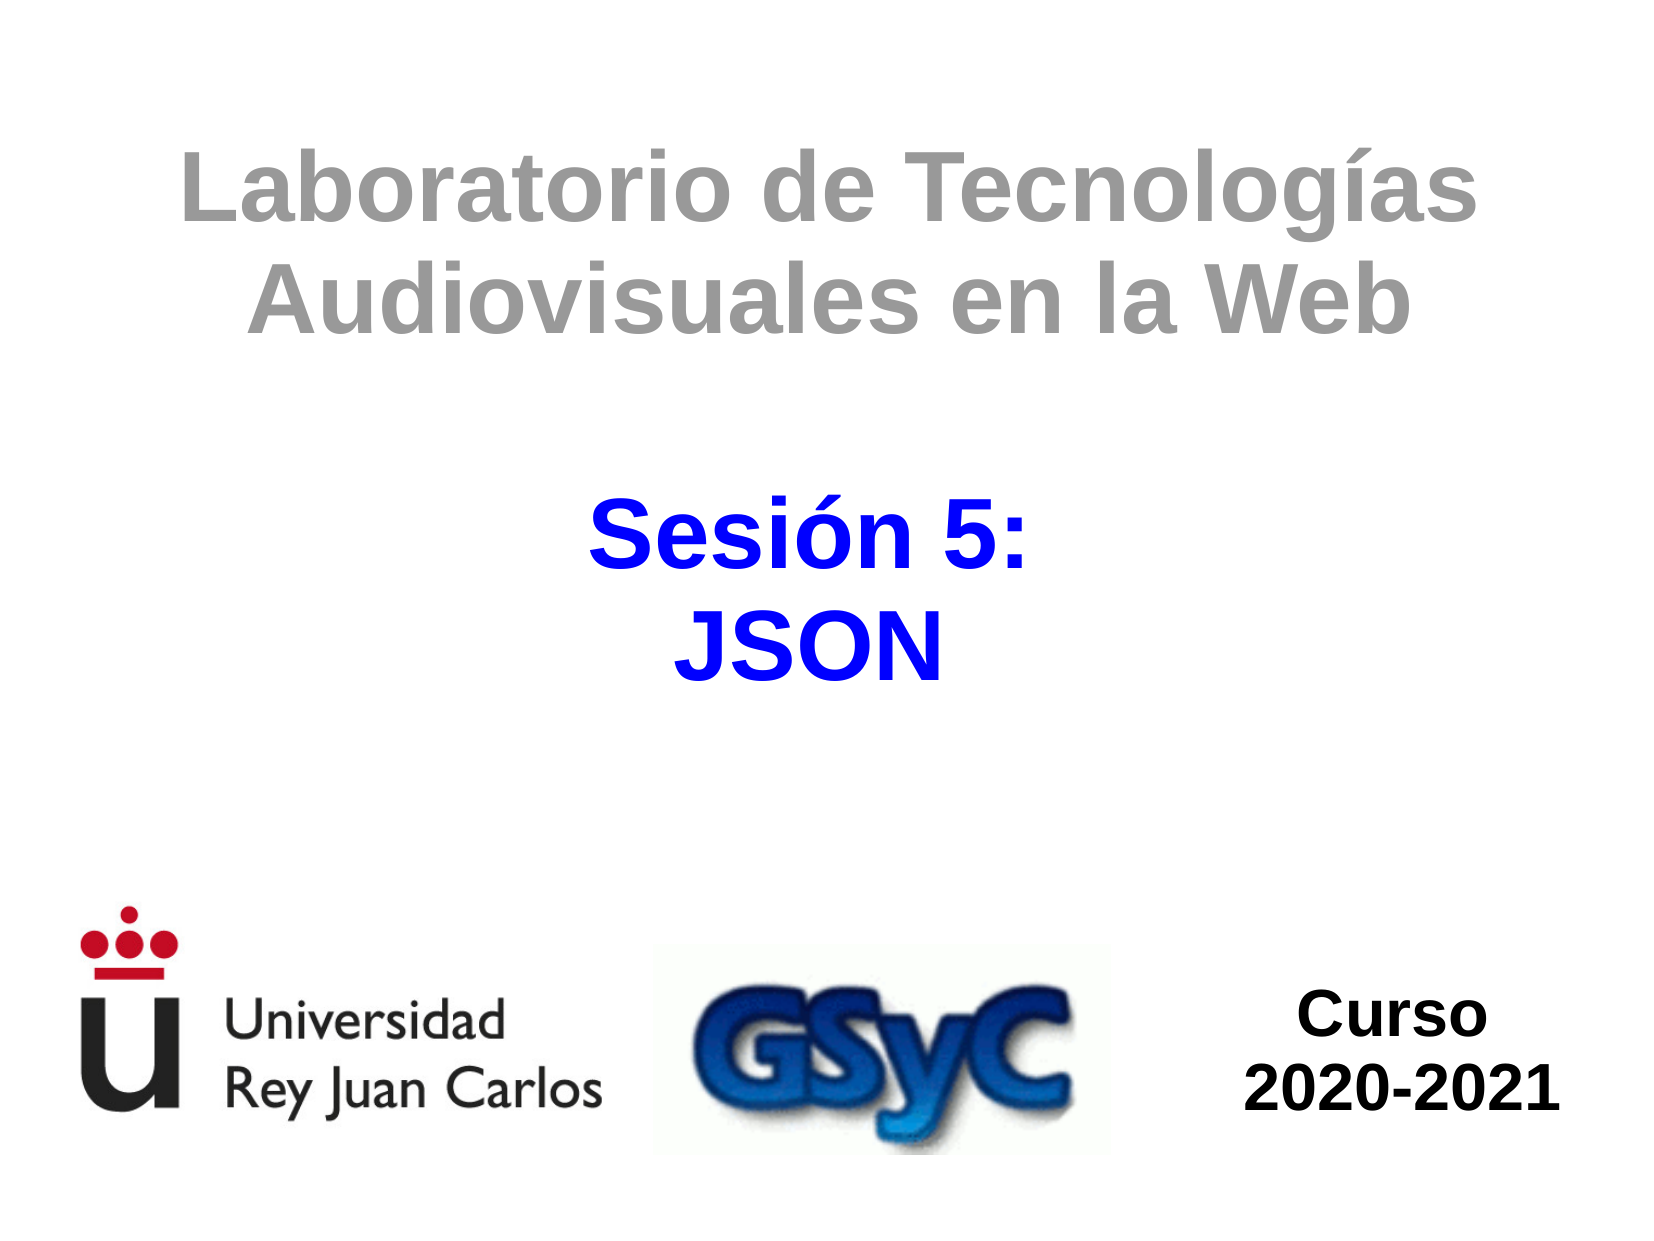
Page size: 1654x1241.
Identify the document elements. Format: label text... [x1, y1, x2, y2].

title Laboratorio de Tecnologías Audiovisuales en la Web [144, 75, 1516, 411]
picture [46, 884, 631, 1141]
title Curso 2020-2021 [1200, 975, 1606, 1126]
picture [653, 944, 1111, 1156]
title Sesión 5: JSON [135, 422, 1486, 758]
